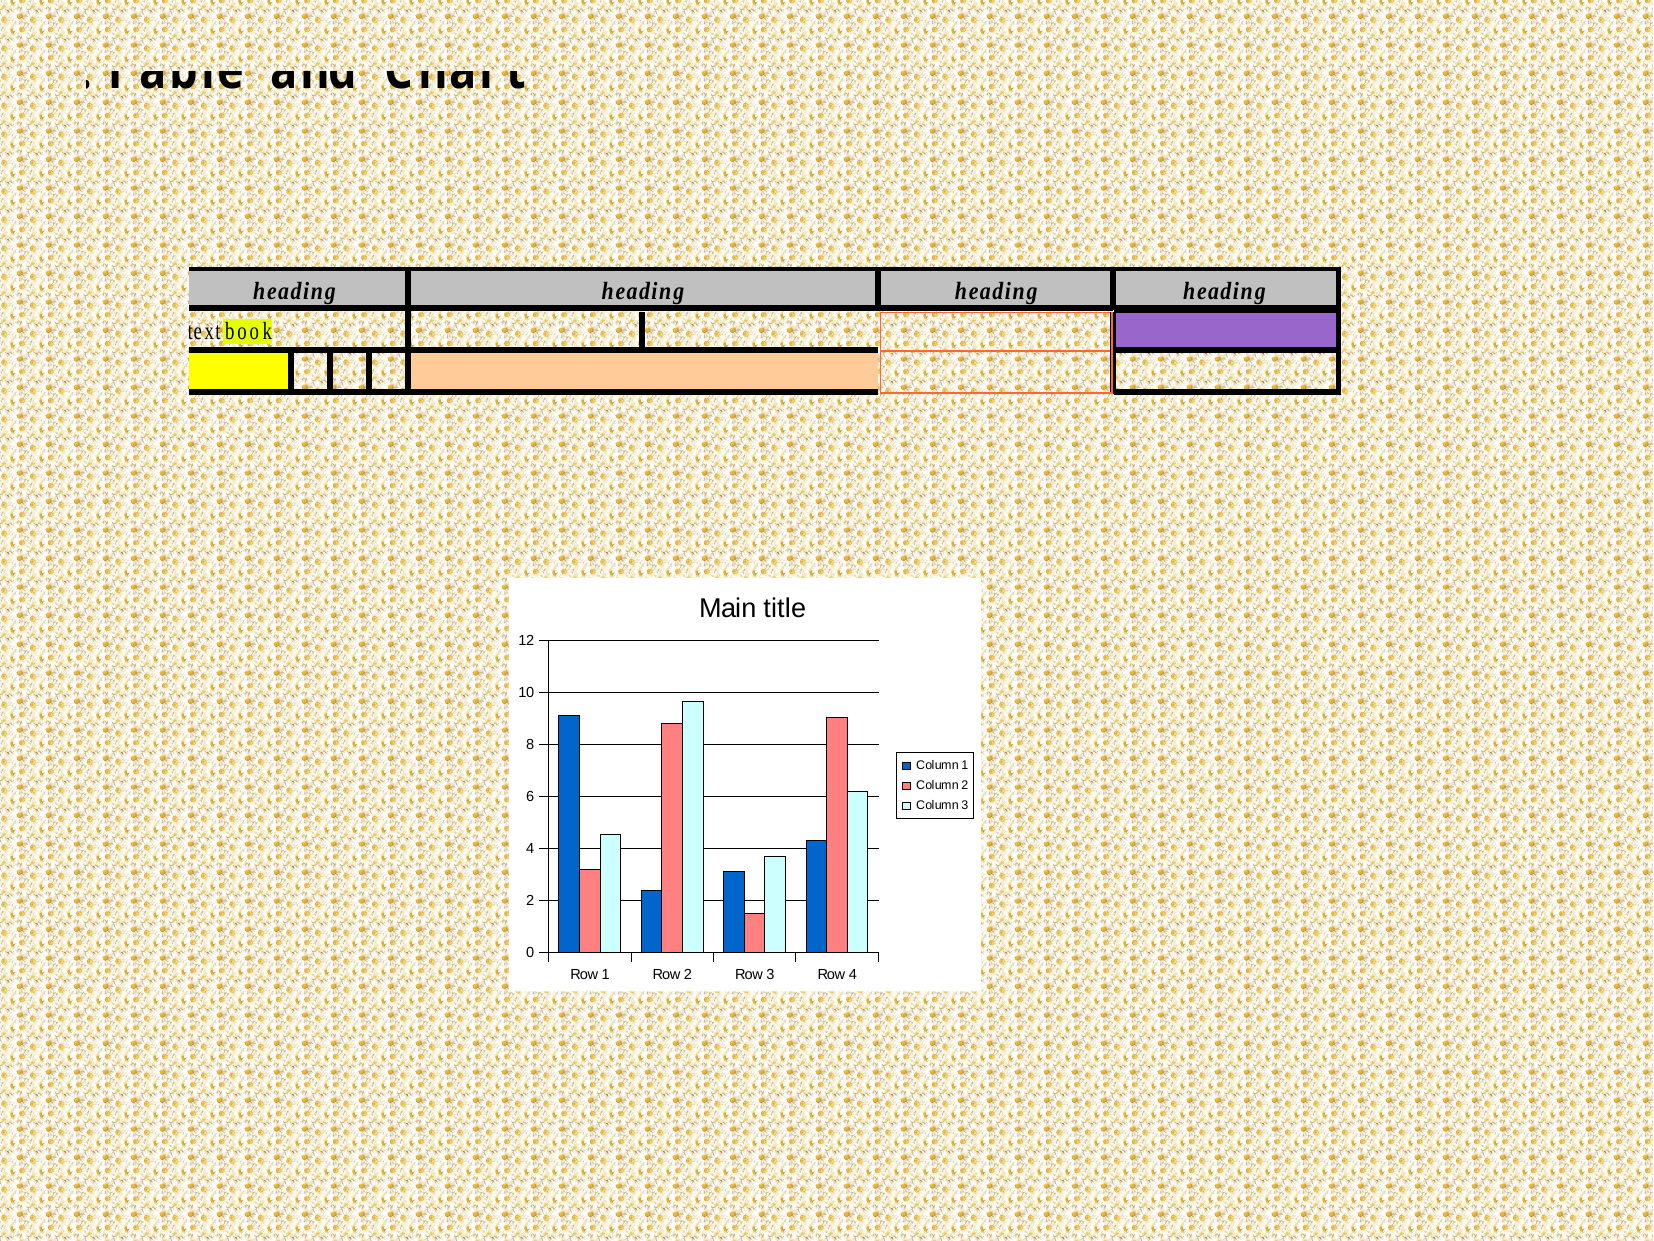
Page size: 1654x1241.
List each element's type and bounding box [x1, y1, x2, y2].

chart [189, 266, 1413, 992]
picture [0, 0, 1654, 1241]
chart [86, 71, 1091, 249]
